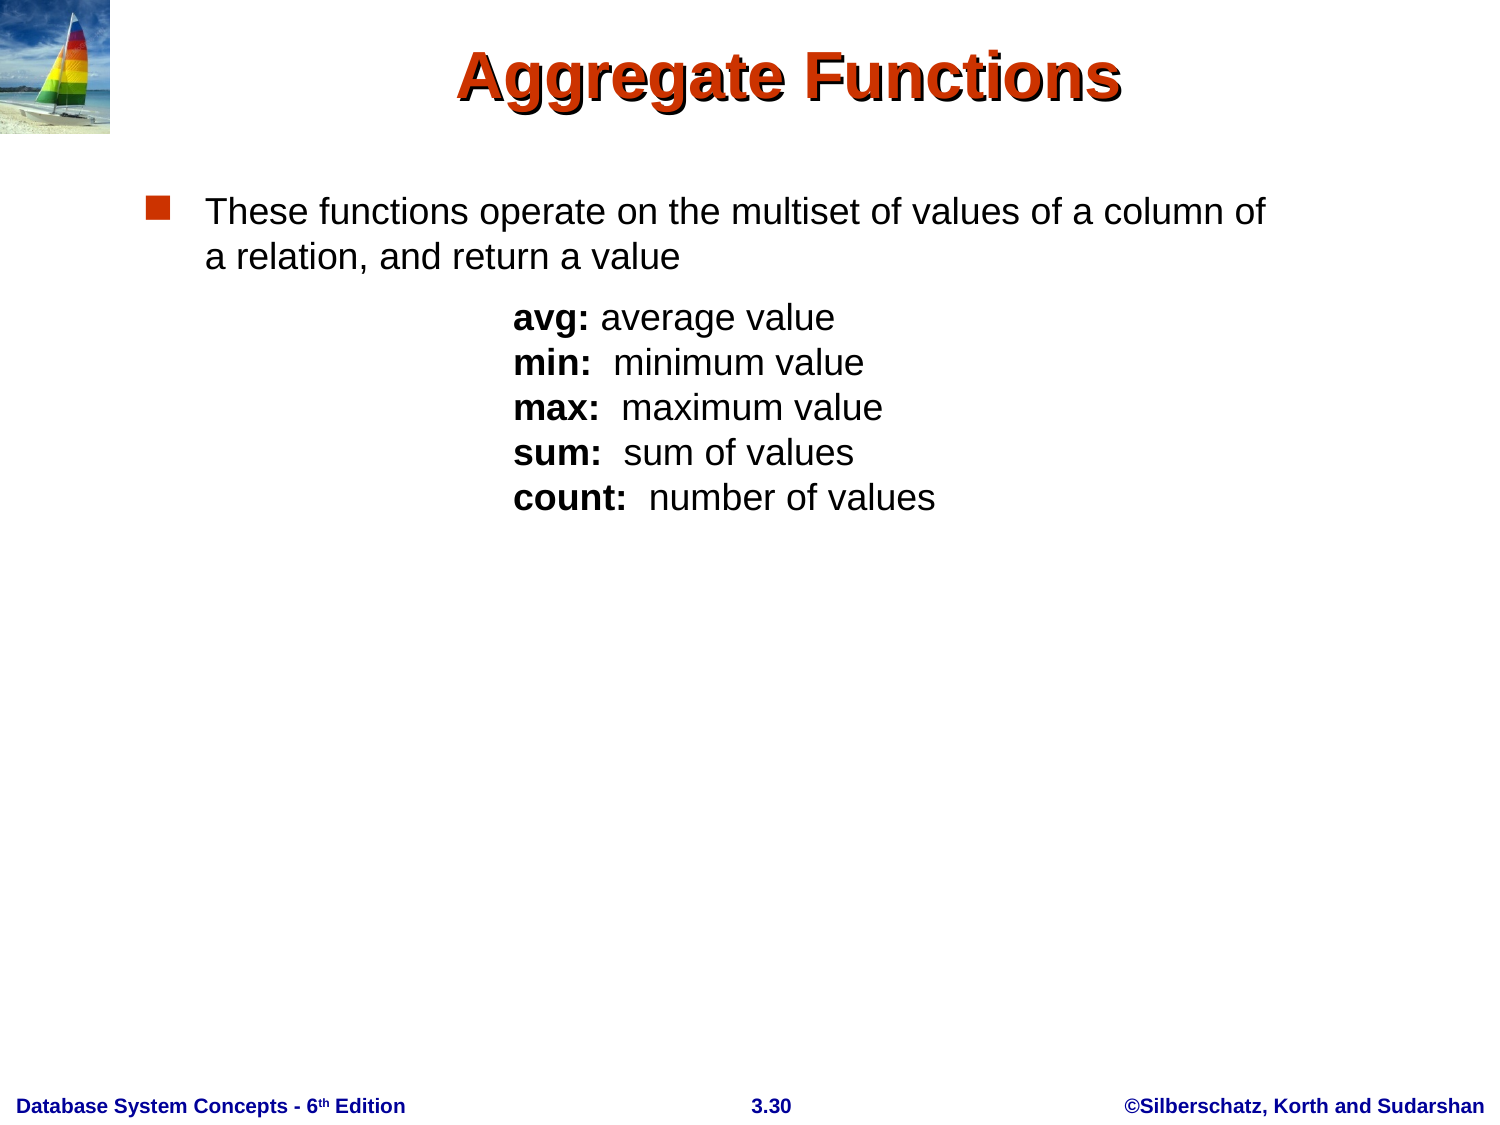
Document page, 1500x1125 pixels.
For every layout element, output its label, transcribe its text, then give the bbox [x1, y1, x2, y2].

picture [0, 0, 110, 134]
list These functions operate on the multiset of values of a column of a relation, and return a value avg: average value min: minimum value max: maximum value sum: sum of values count: number of values [133, 179, 1284, 819]
title Aggregate Functions [125, 19, 1451, 120]
